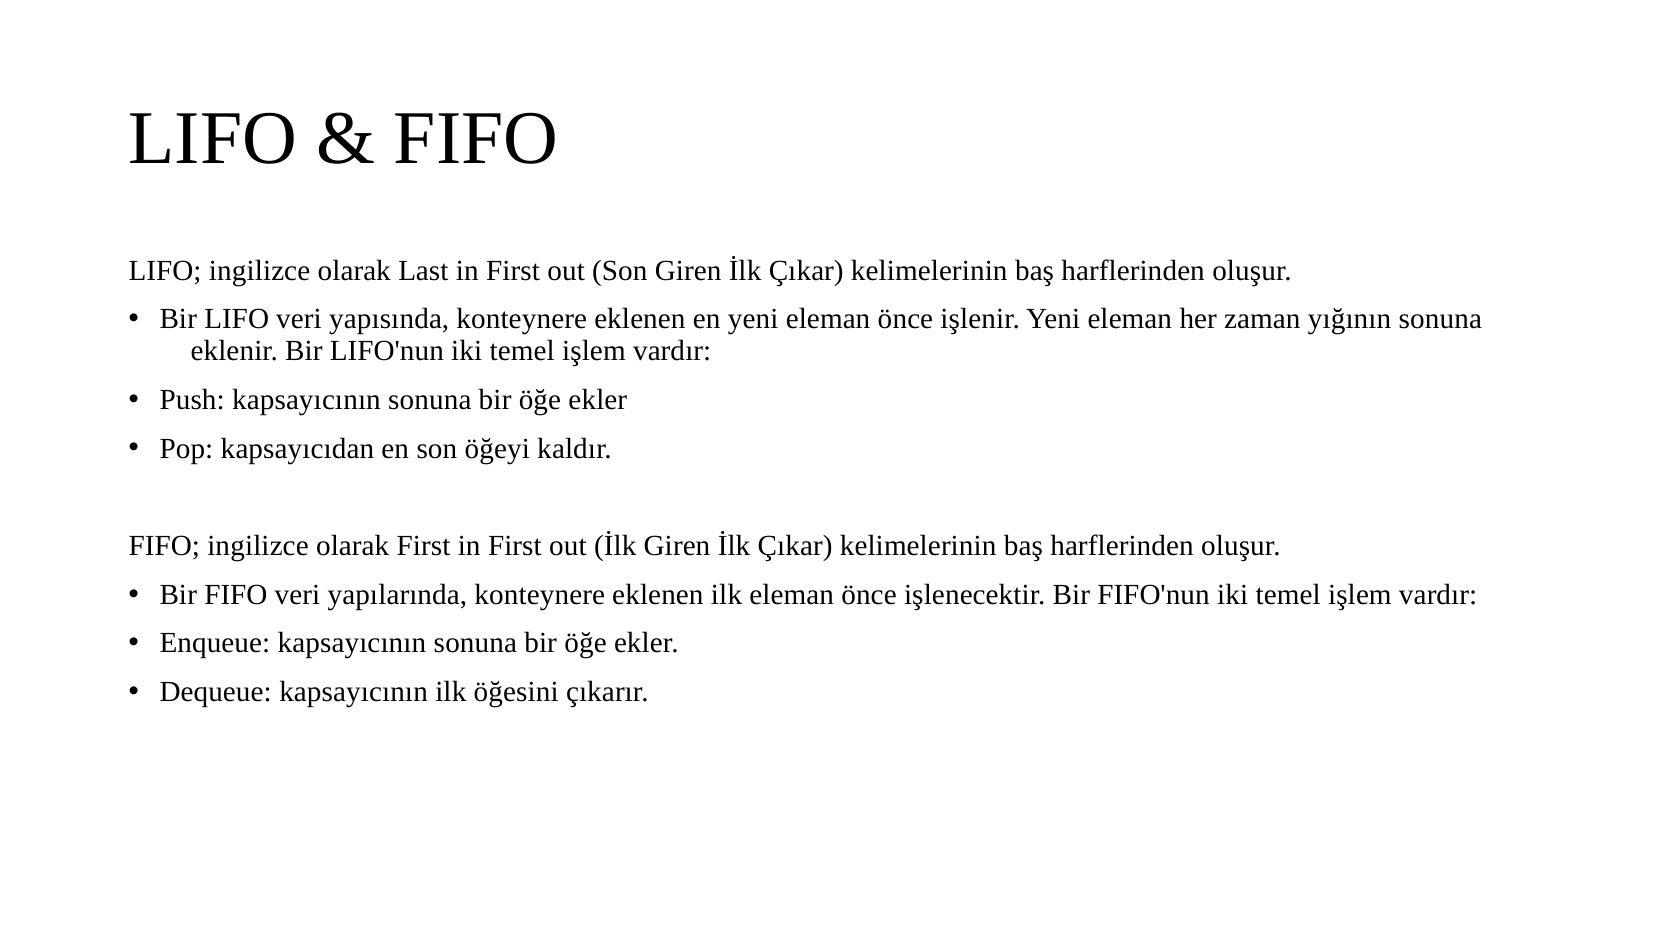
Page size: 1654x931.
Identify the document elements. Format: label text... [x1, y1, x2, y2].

list LIFO; ingilizce olarak Last in First out (Son Giren İlk Çıkar) kelimelerinin baş harflerinden oluşur. Bir LIFO veri yapısında, konteynere eklenen en yeni eleman önce işlenir. Yeni eleman her zaman yığının sonuna eklenir. Bir LIFO'nun iki temel işlem vardır: Push: kapsayıcının sonuna bir öğe ekler Pop: kapsayıcıdan en son öğeyi kaldır. FIFO; ingilizce olarak First in First out (İlk Giren İlk Çıkar) kelimelerinin baş harflerinden oluşur. Bir FIFO veri yapılarında, konteynere eklenen ilk eleman önce işlenecektir. Bir FIFO'nun iki temel işlem vardır: Enqueue: kapsayıcının sonuna bir öğe ekler. Dequeue: kapsayıcının ilk öğesini çıkarır. [113, 247, 1540, 838]
title LIFO & FIFO [113, 49, 1540, 230]
